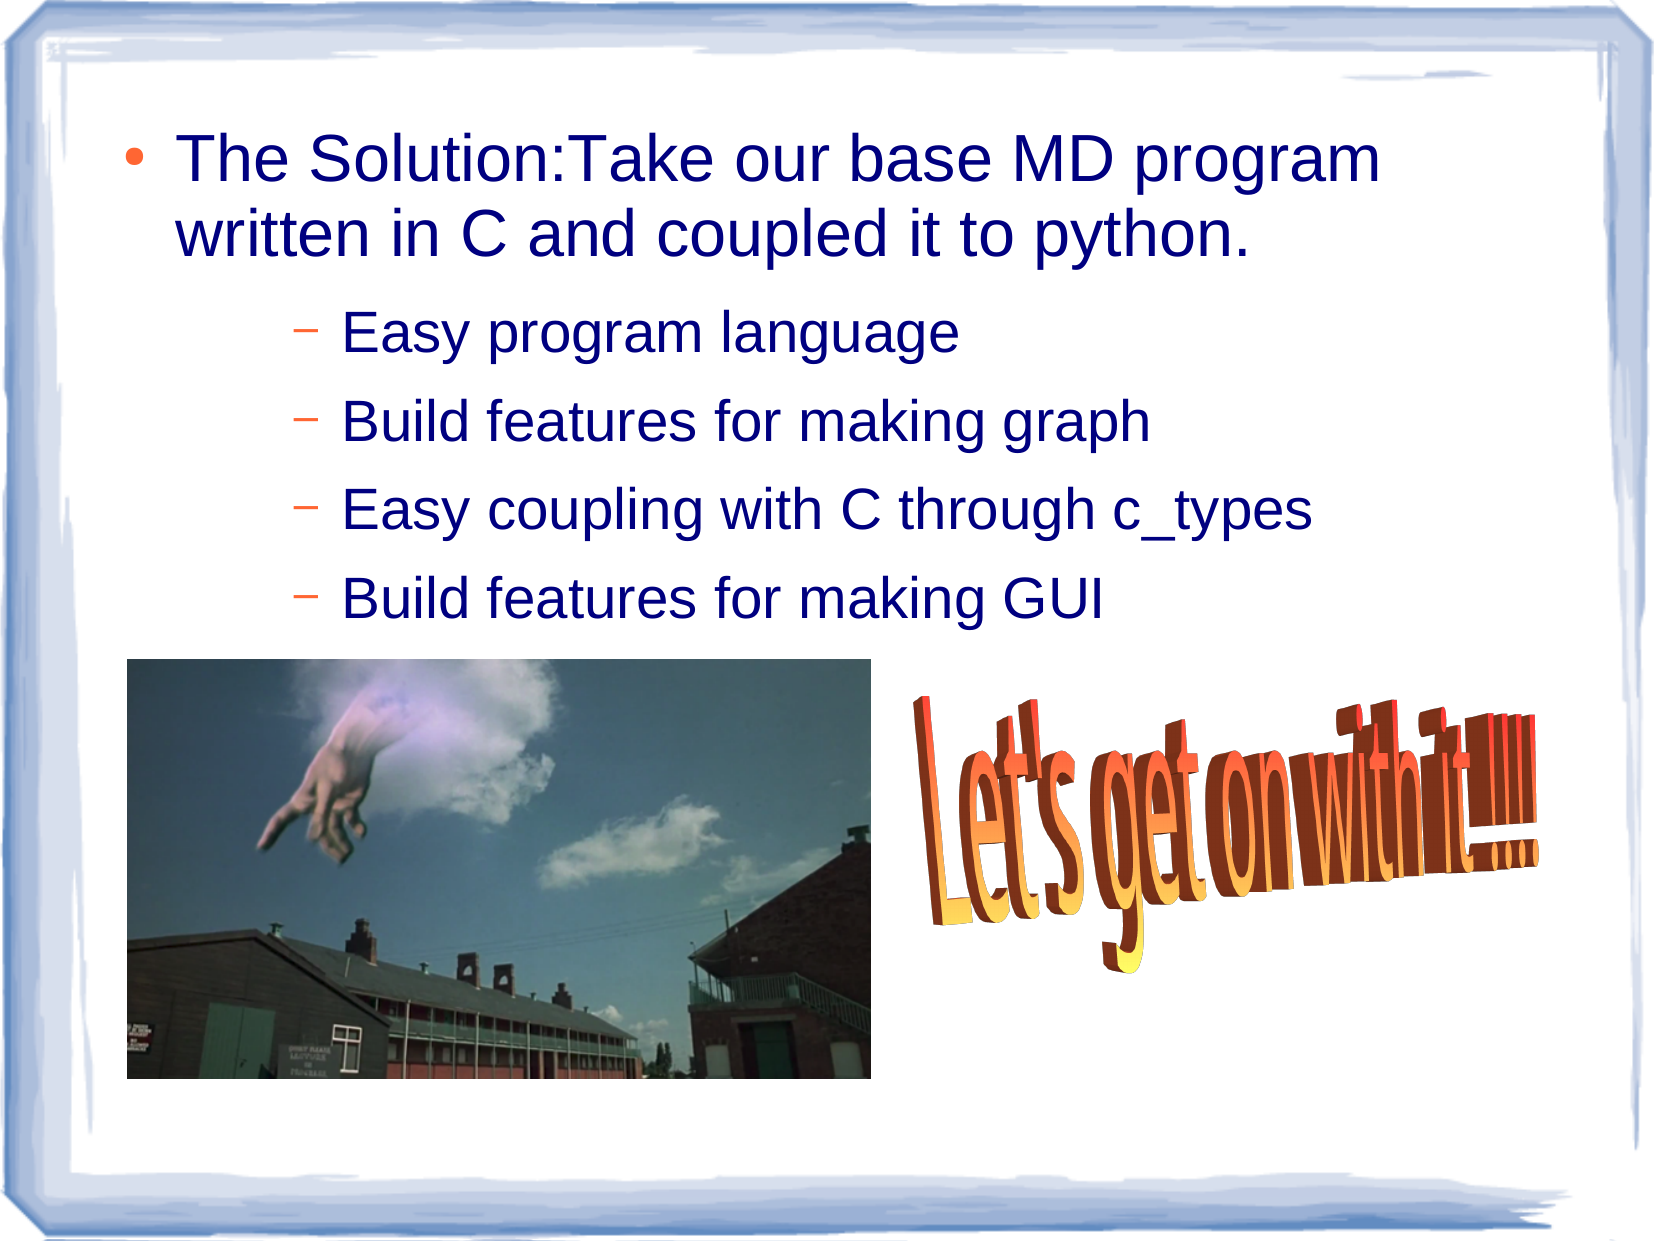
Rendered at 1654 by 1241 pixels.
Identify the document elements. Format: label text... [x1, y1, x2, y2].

picture [0, 0, 1654, 1241]
list The Solution:Take our base MD program written in C and coupled it to python. Easy program language Build features for making graph Easy coupling with C through c_types Build features for making GUI [105, 120, 1558, 691]
